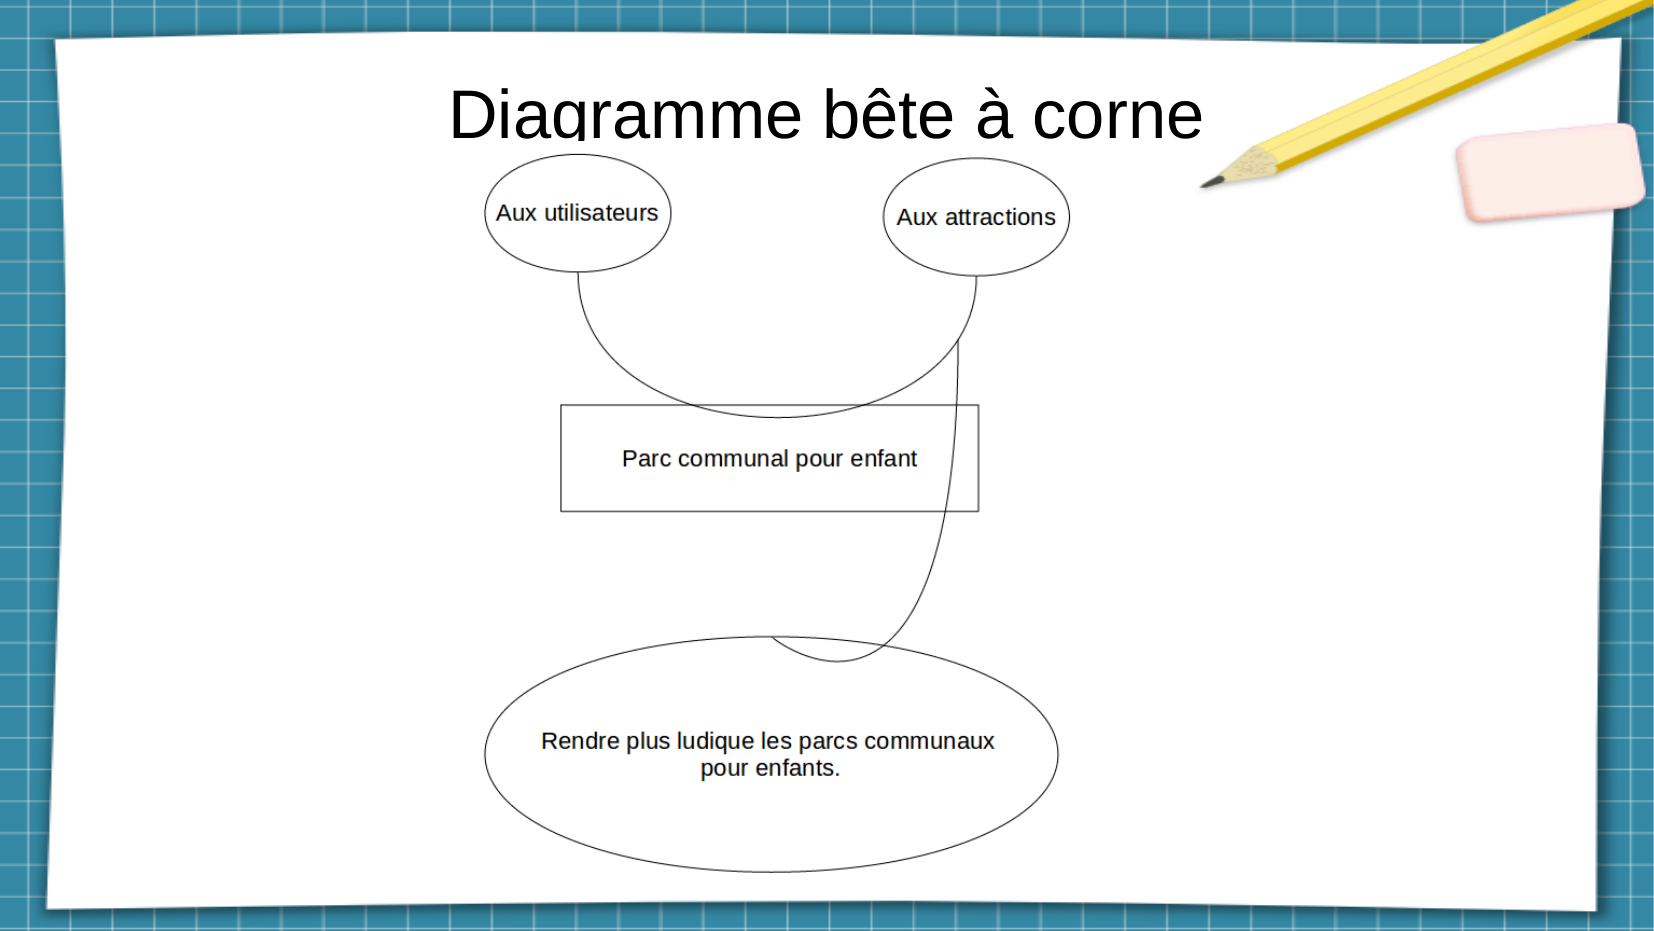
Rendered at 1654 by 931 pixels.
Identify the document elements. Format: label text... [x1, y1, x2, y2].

title Diagramme bête à corne [82, 37, 1571, 193]
picture [0, 0, 1654, 931]
